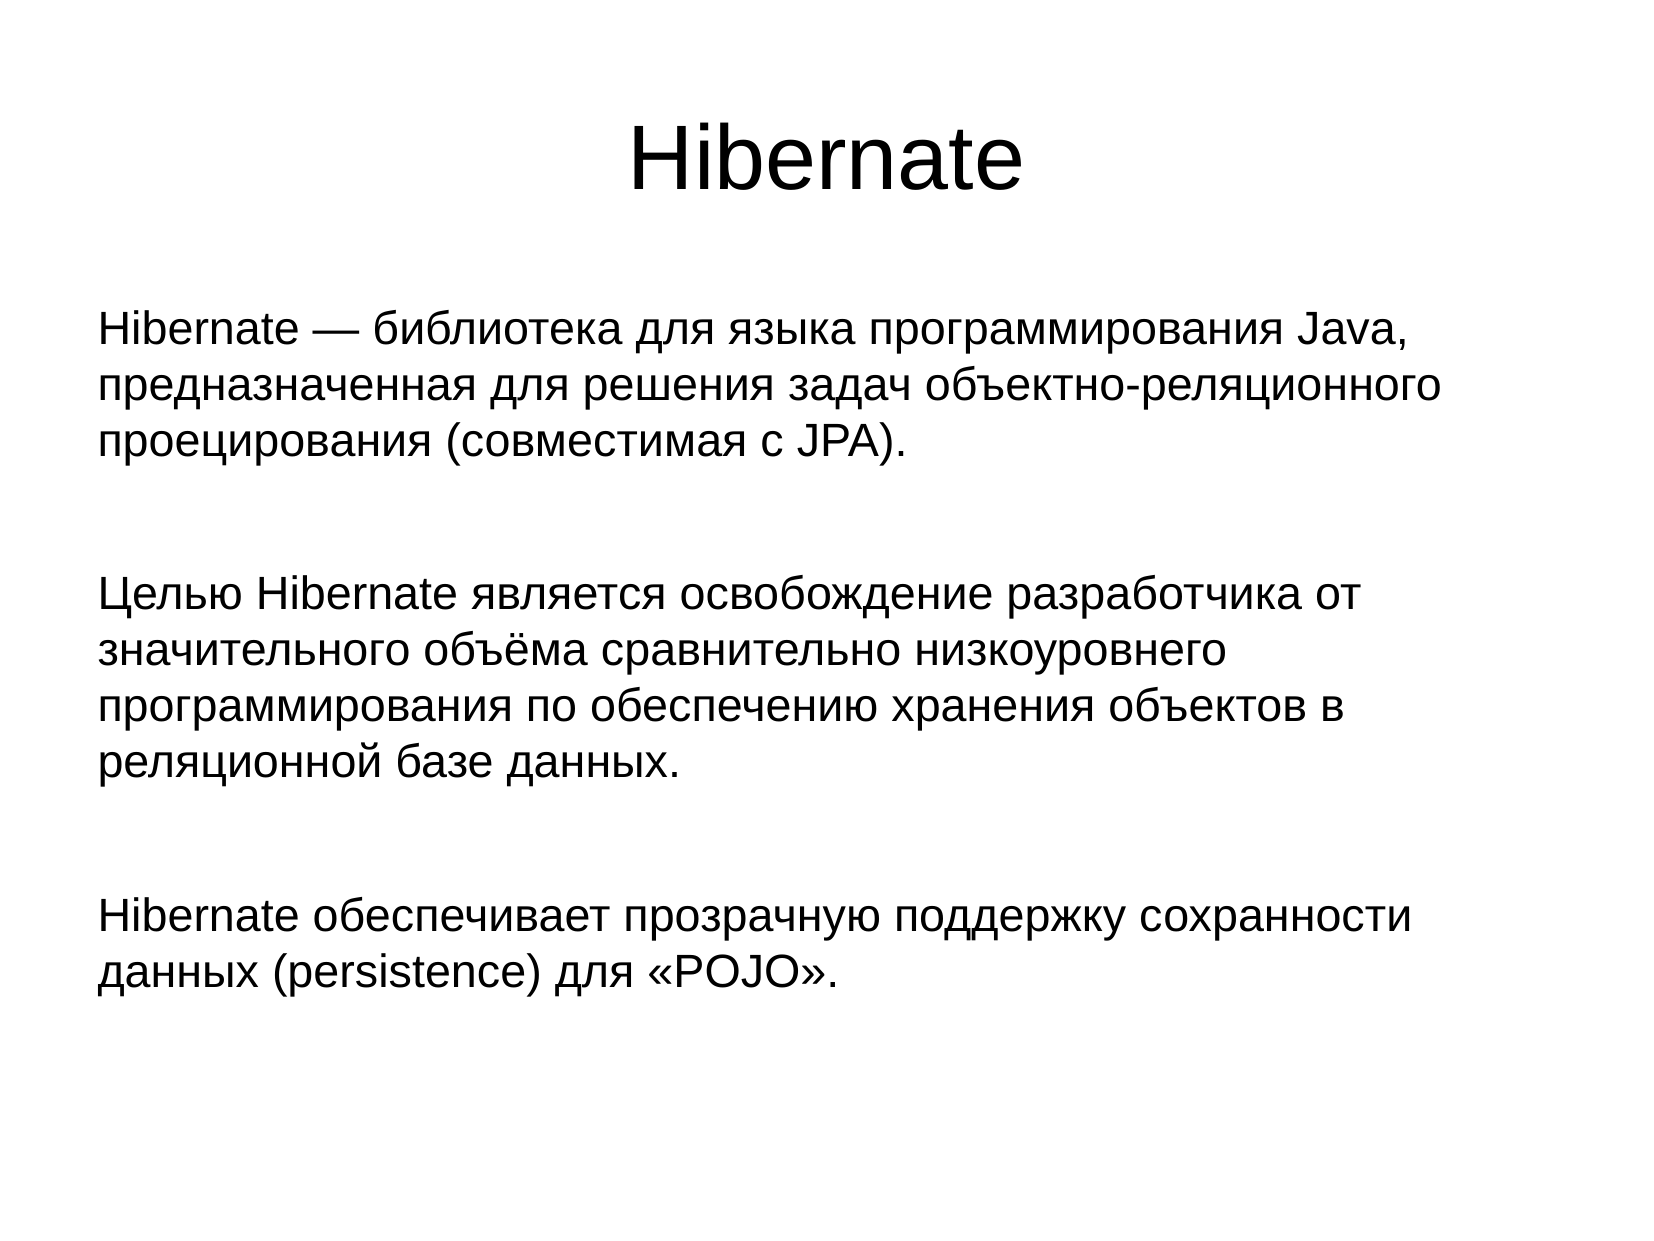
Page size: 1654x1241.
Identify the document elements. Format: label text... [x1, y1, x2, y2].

title Hibernate [82, 49, 1571, 257]
list Hibernate — библиотека для языка программирования Java, предназначенная для решения задач объектно-реляционного проецирования (совместимая с JPA). Целью Hibernate является освобождение разработчика от значительного объёма сравнительно низкоуровнего программирования по обеспечению хранения объектов в реляционной базе данных. Hibernate обеспечивает прозрачную поддержку сохранности данных (persistence) для «POJO». [82, 290, 1571, 1010]
